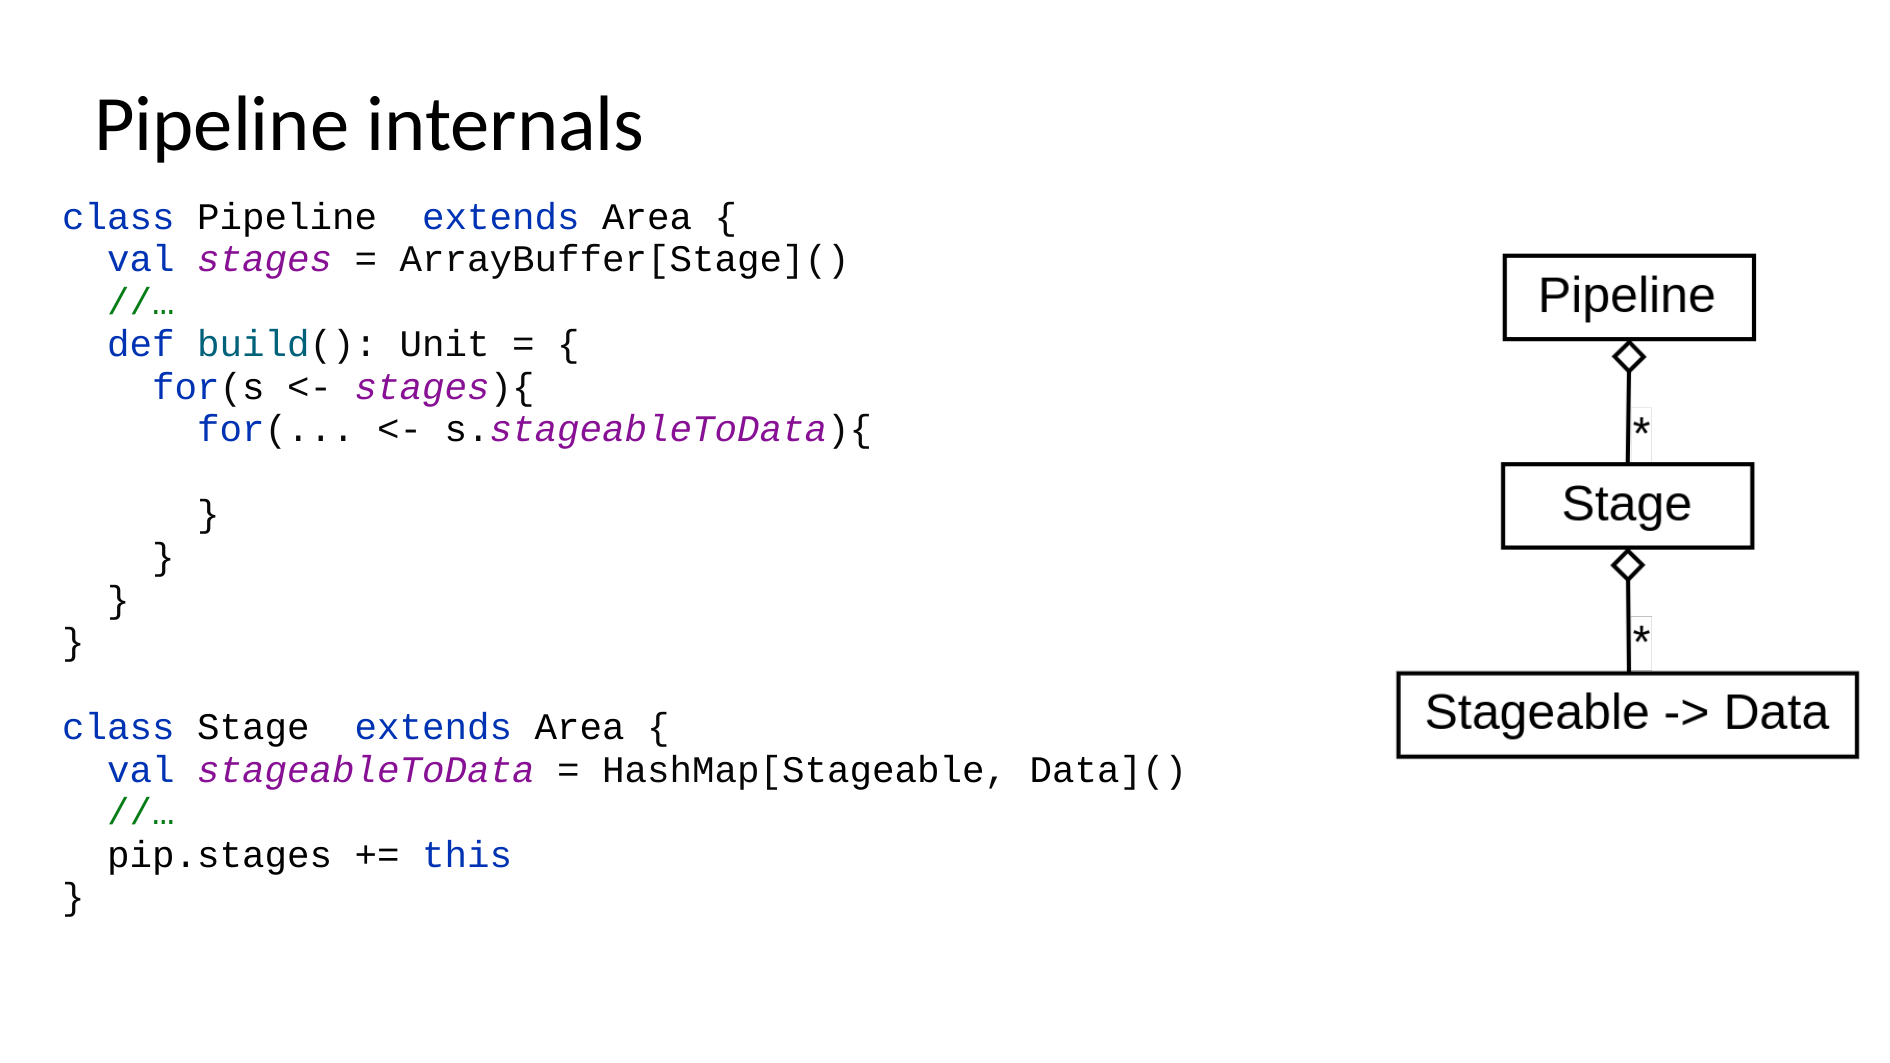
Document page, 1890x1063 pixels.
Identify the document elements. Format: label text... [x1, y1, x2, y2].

text_box class Pipeline extends Area { val stages = ArrayBuffer[Stage]() //… def build(): Unit = { for(s <- stages){ for(... <- s.stageableToData){ } } } } class Stage extends Area { val stageableToData = HashMap[Stageable, Data]() //… pip.stages += this } [47, 190, 1571, 929]
picture [1356, 212, 1890, 804]
title Pipeline internals [94, 42, 1796, 220]
